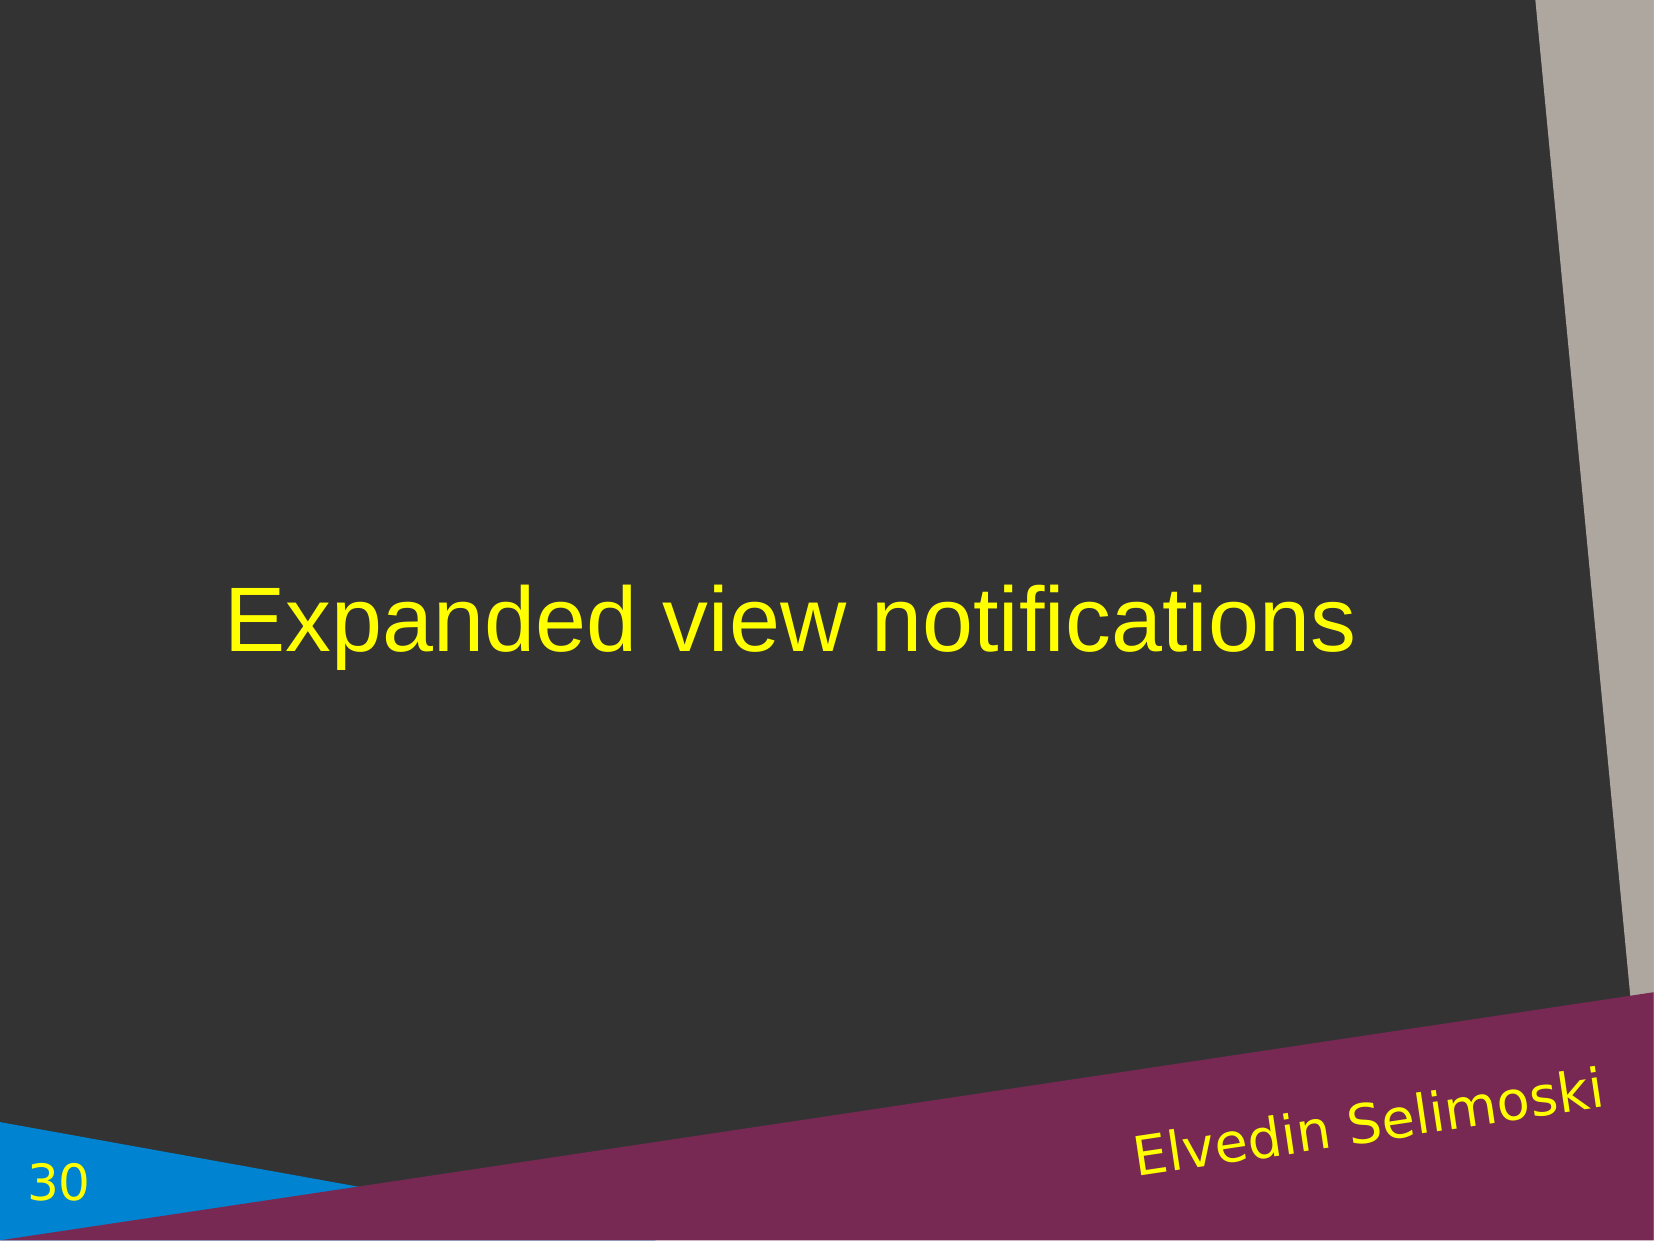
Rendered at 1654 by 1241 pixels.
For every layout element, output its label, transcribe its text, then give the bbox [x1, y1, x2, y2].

title Expanded view notifications [47, 407, 1536, 833]
text_box Elvedin Selimoski [1052, 1015, 1629, 1239]
